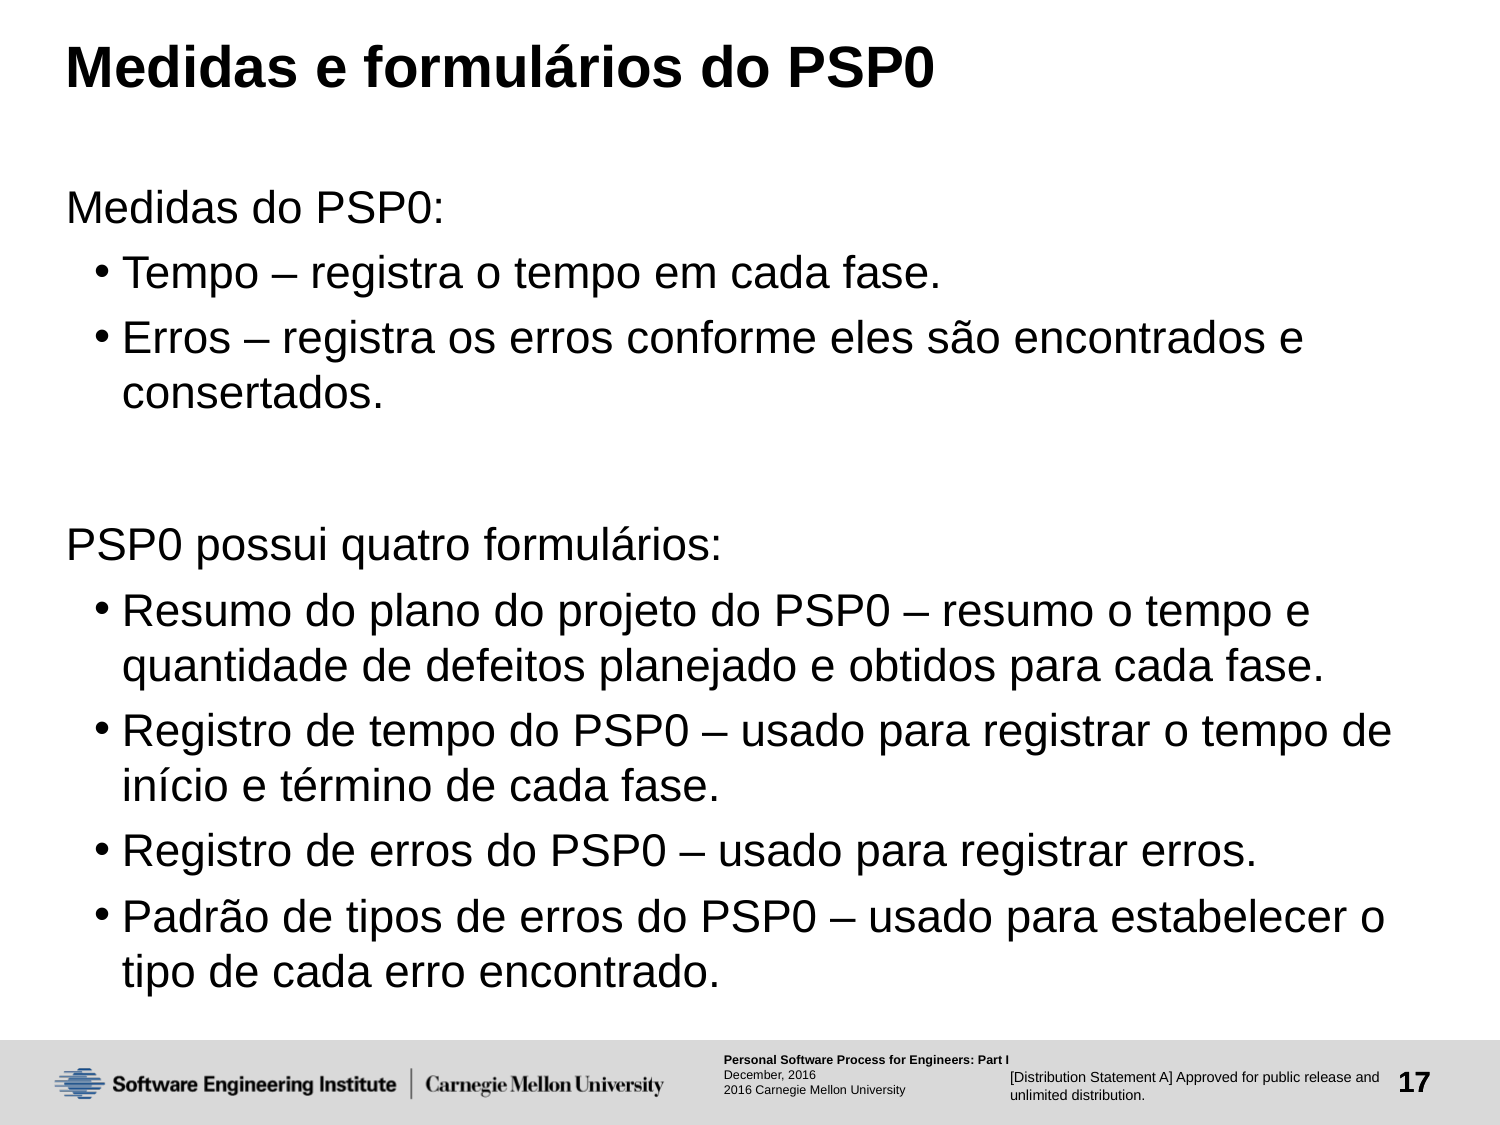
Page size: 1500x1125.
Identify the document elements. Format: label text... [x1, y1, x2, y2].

title Medidas e formulários do PSP0 [65, 37, 1313, 148]
picture [46, 1061, 673, 1104]
list Medidas do PSP0: Tempo – registra o tempo em cada fase. Erros – registra os erros conforme eles são encontrados e consertados. PSP0 possui quatro formulários: Resumo do plano do projeto do PSP0 – resumo o tempo e quantidade de defeitos planejado e obtidos para cada fase. Registro de tempo do PSP0 – usado para registrar o tempo de início e término de cada fase. Registro de erros do PSP0 – usado para registrar erros. Padrão de tipos de erros do PSP0 – usado para estabelecer o tipo de cada erro encontrado. [65, 177, 1431, 1000]
